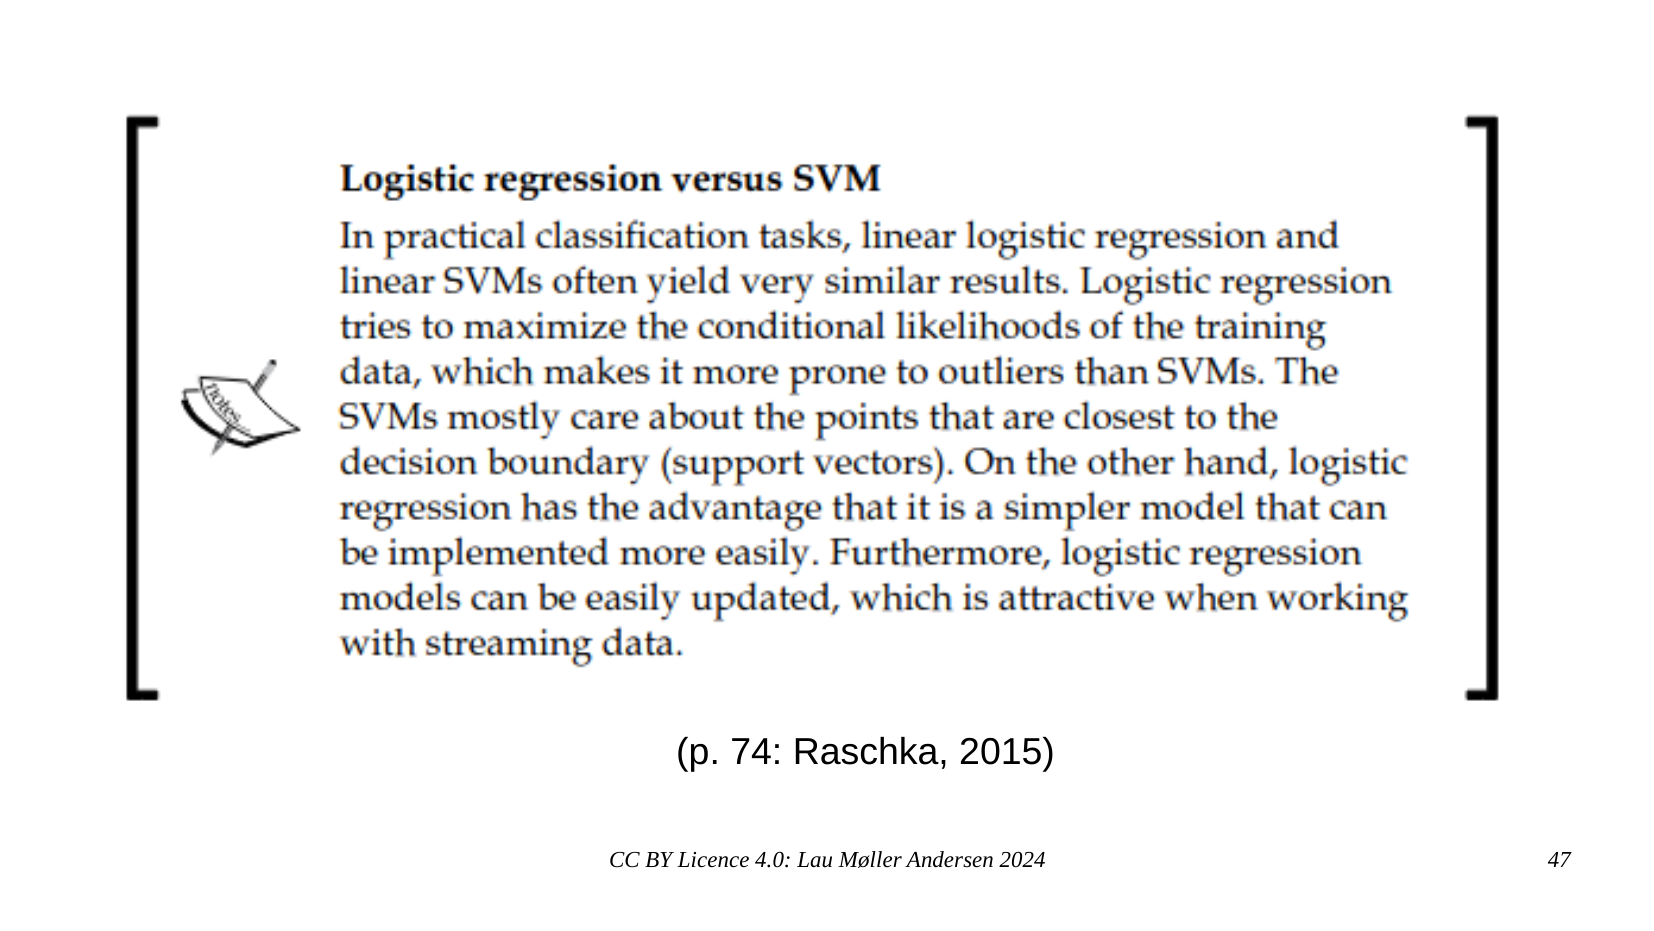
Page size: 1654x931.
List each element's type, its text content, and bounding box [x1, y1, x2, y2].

picture [106, 82, 1525, 739]
text_box (p. 74: Raschka, 2015) [661, 722, 1187, 780]
